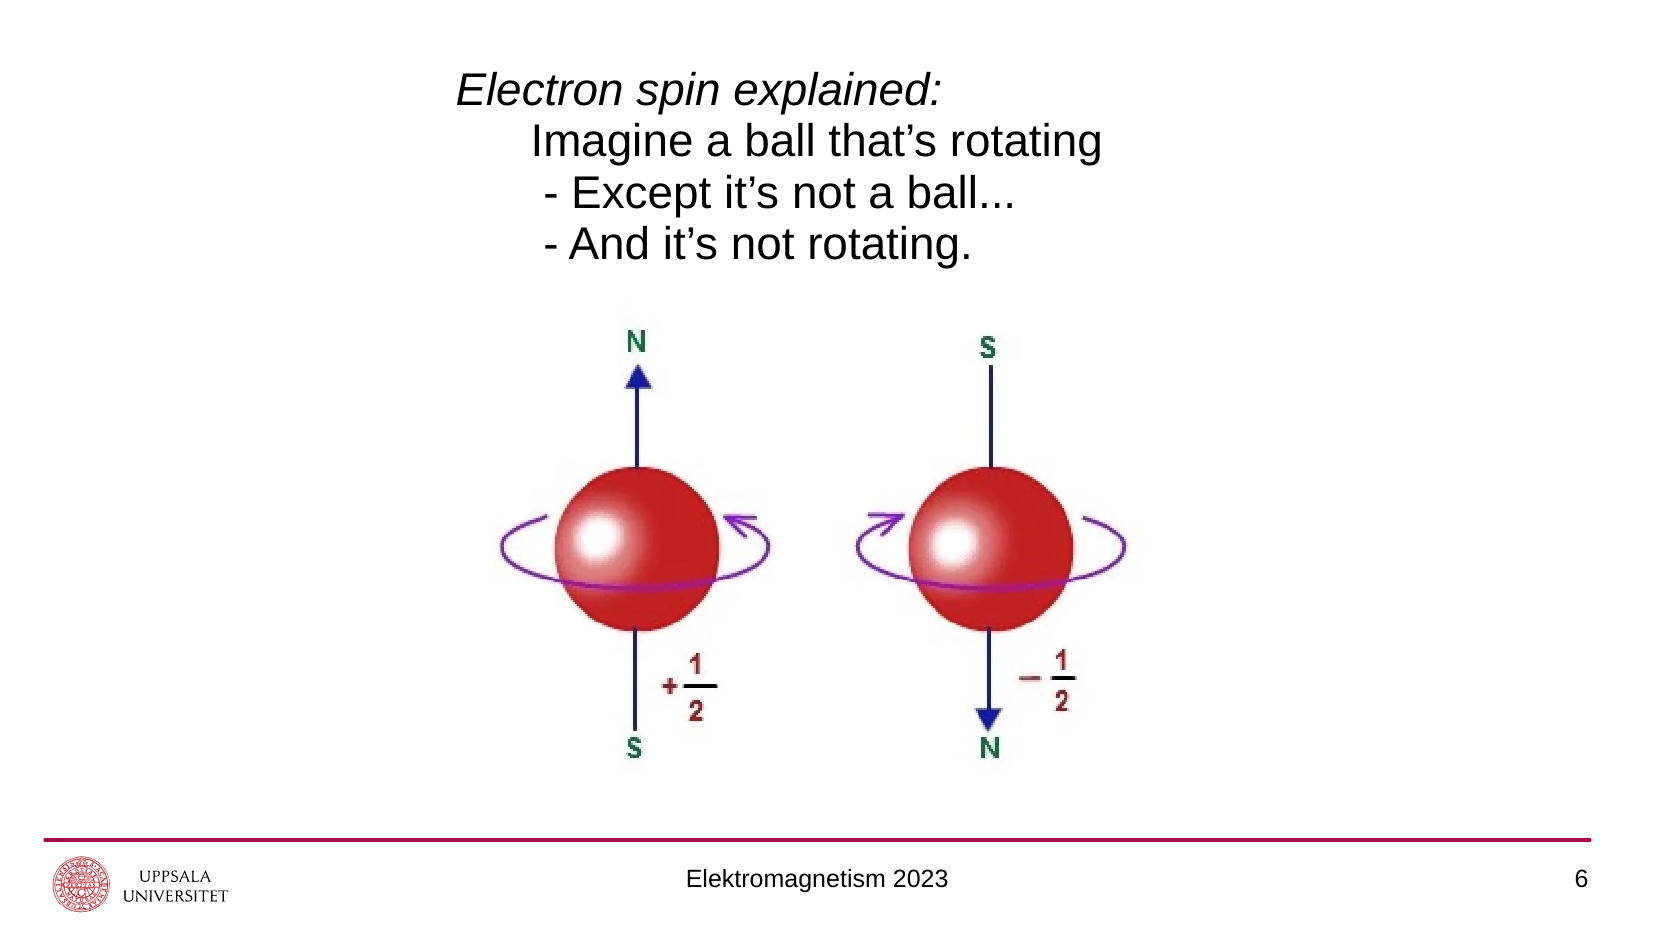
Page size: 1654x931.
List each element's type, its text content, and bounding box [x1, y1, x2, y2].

picture [45, 847, 250, 919]
picture [457, 300, 1196, 770]
text_box Electron spin explained: Imagine a ball that’s rotating - Except it’s not a ball... - And it’s not rotating. [440, 56, 1286, 297]
